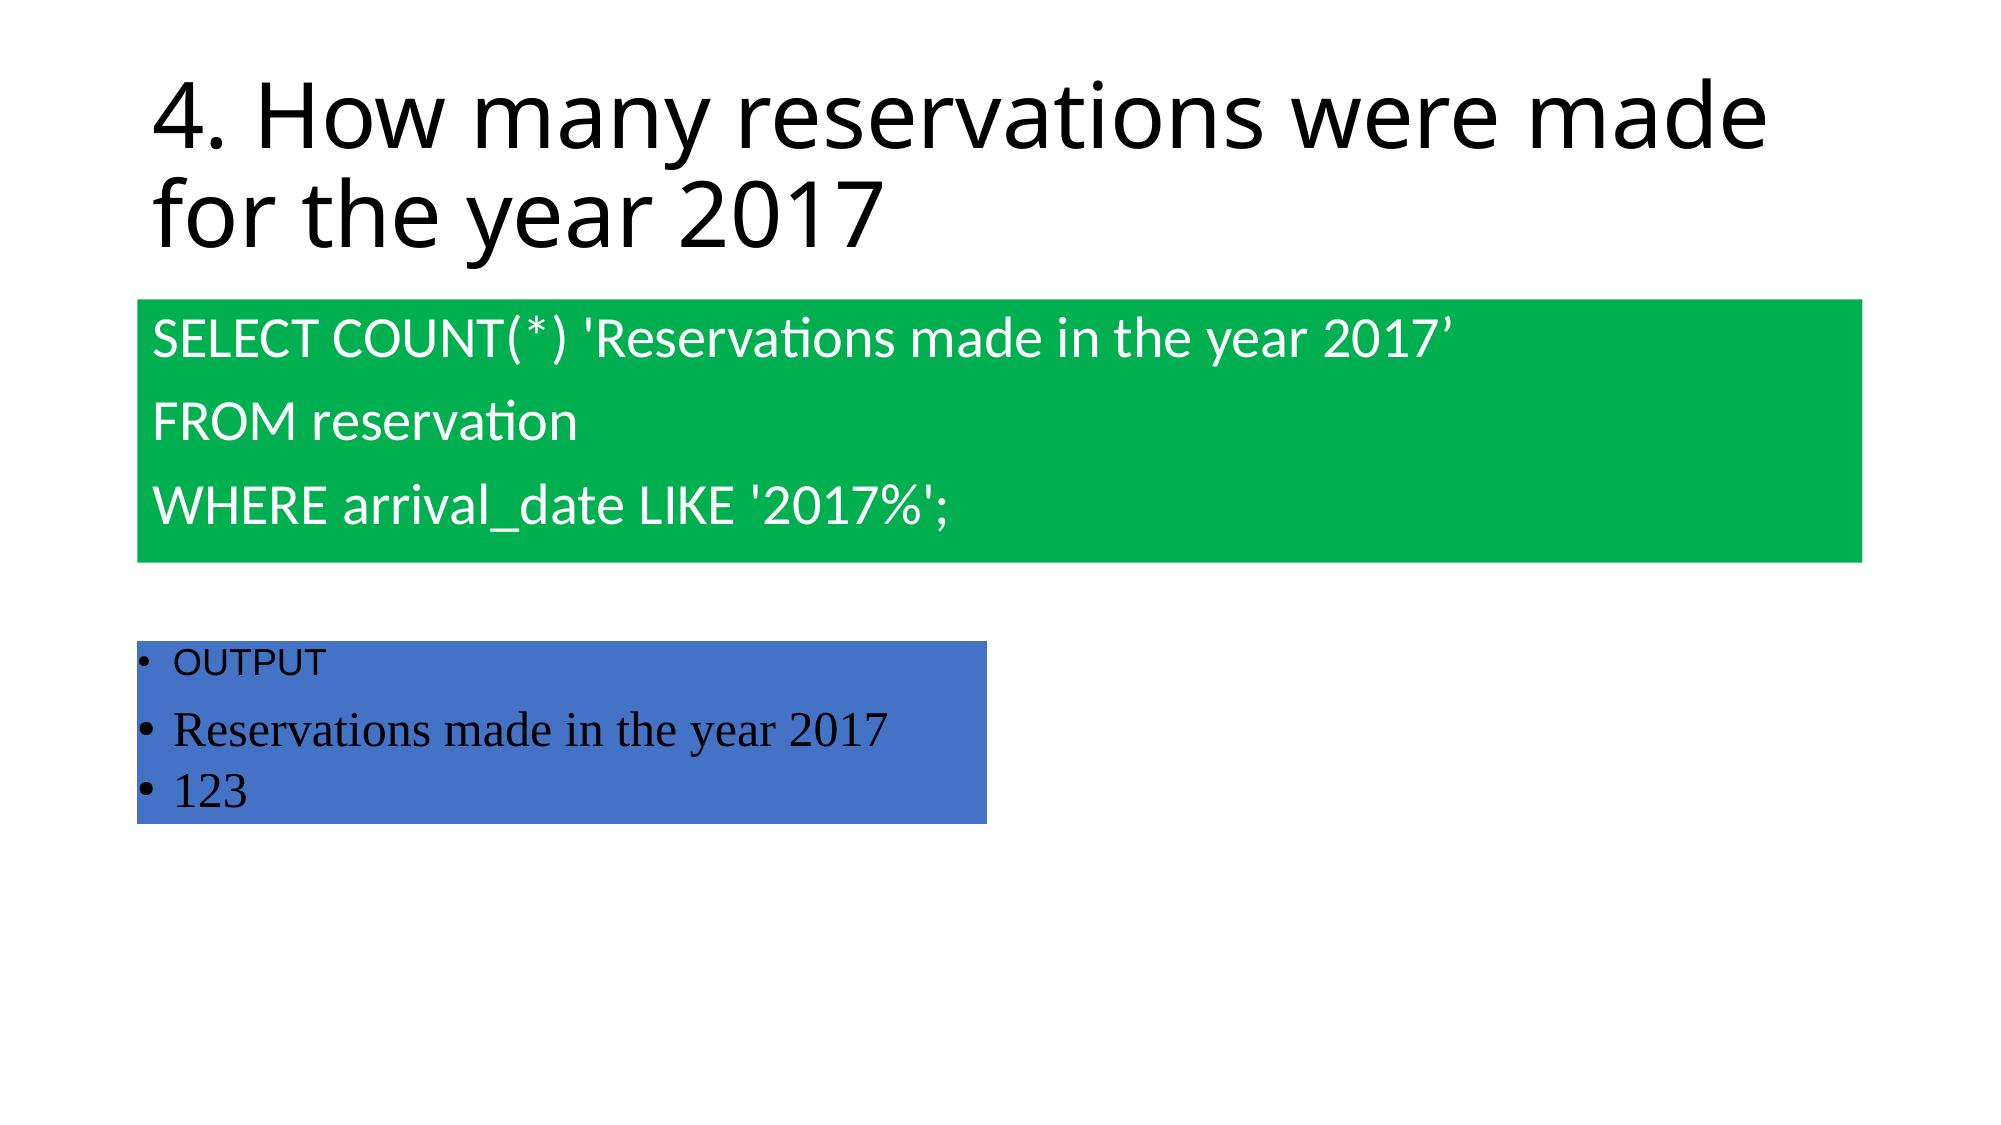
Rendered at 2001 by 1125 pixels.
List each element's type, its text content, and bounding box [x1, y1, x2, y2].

title 4. How many reservations were made for the year 2017 [137, 59, 1863, 278]
table_cell Reservations made in the year 2017 [137, 702, 987, 763]
table_header OUTPUT [137, 641, 987, 702]
list SELECT COUNT(*) 'Reservations made in the year 2017’ FROM reservation WHERE arrival_date LIKE '2017%'; [137, 299, 1863, 563]
table_cell 123 [137, 763, 987, 824]
